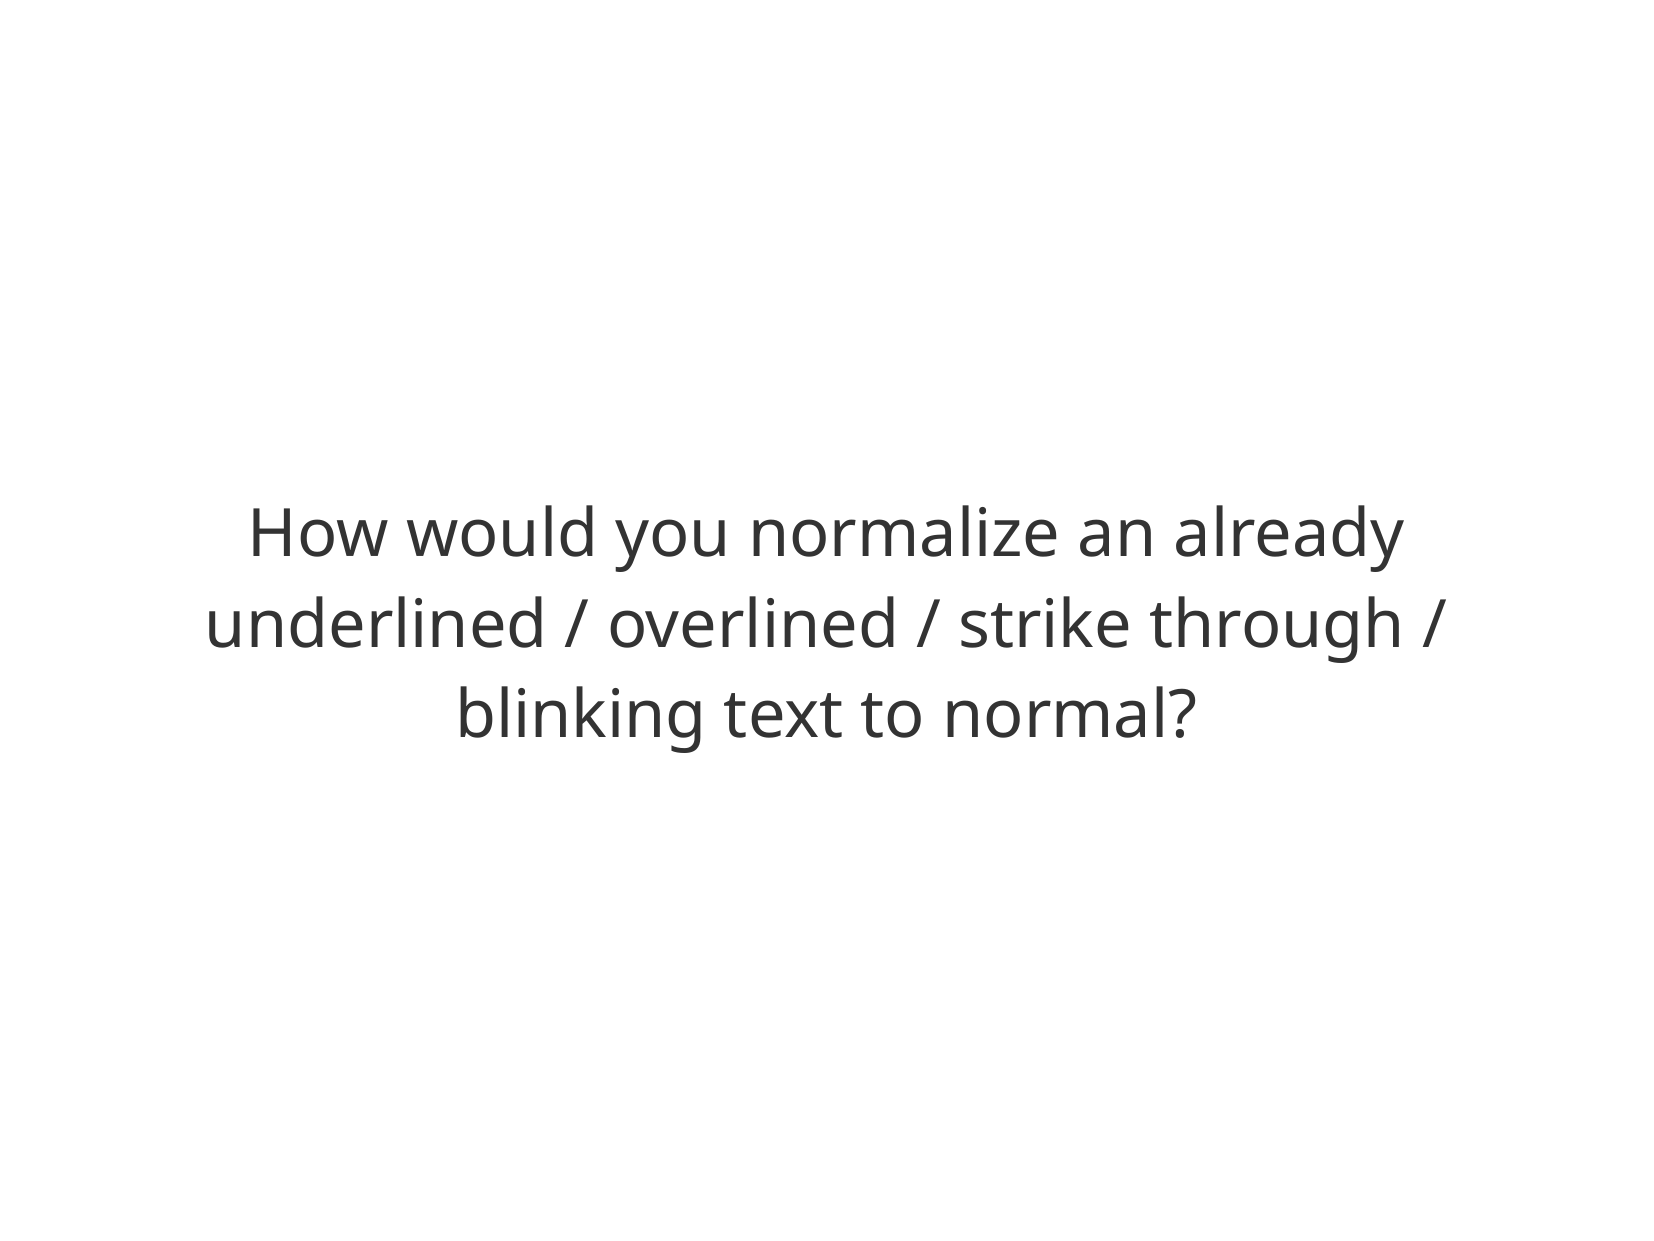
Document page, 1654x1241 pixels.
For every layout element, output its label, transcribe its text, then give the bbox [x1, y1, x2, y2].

subtitle How would you normalize an already underlined / overlined / strike through / blinking text to normal? [82, 49, 1571, 1193]
